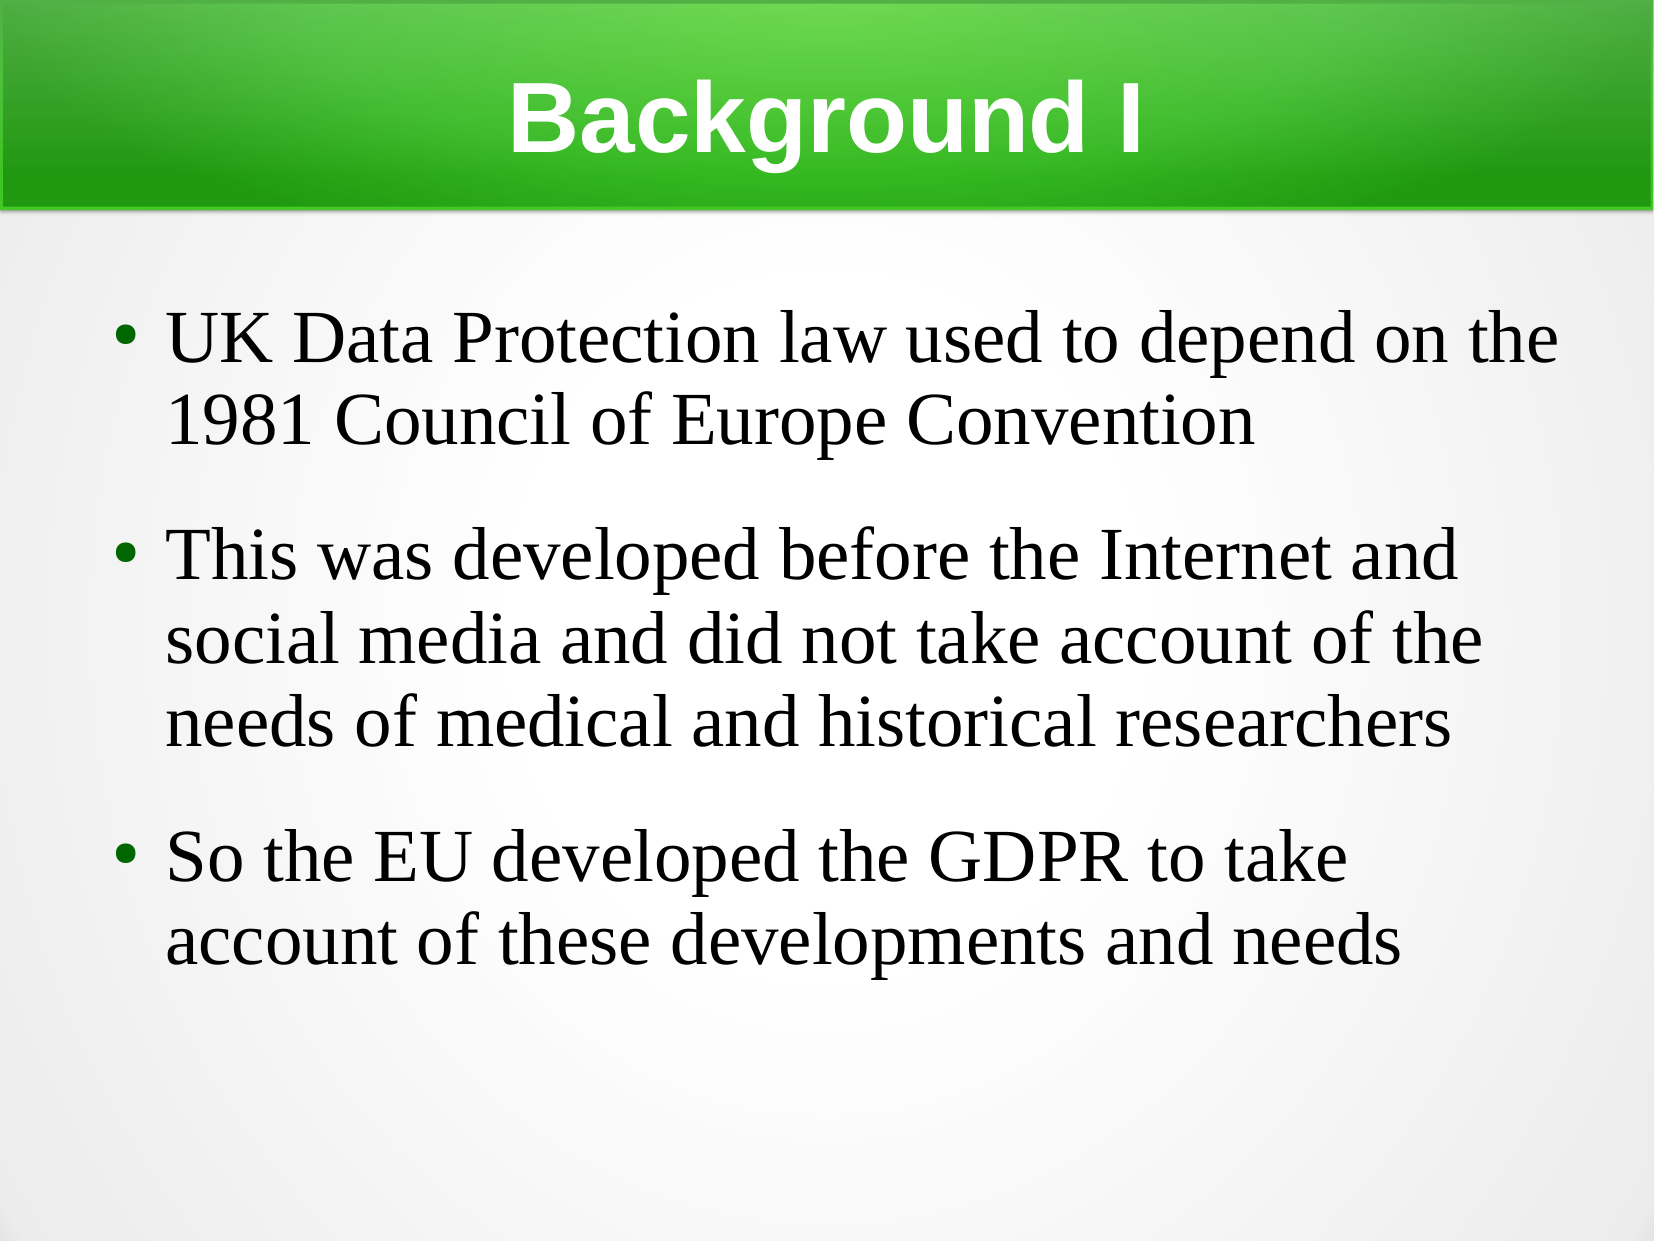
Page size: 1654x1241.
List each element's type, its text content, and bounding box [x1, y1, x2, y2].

title Background I [82, 46, 1571, 190]
list UK Data Protection law used to depend on the 1981 Council of Europe Convention This was developed before the Internet and social media and did not take account of the needs of medical and historical researchers So the EU developed the GDPR to take account of these developments and needs [94, 295, 1583, 1145]
